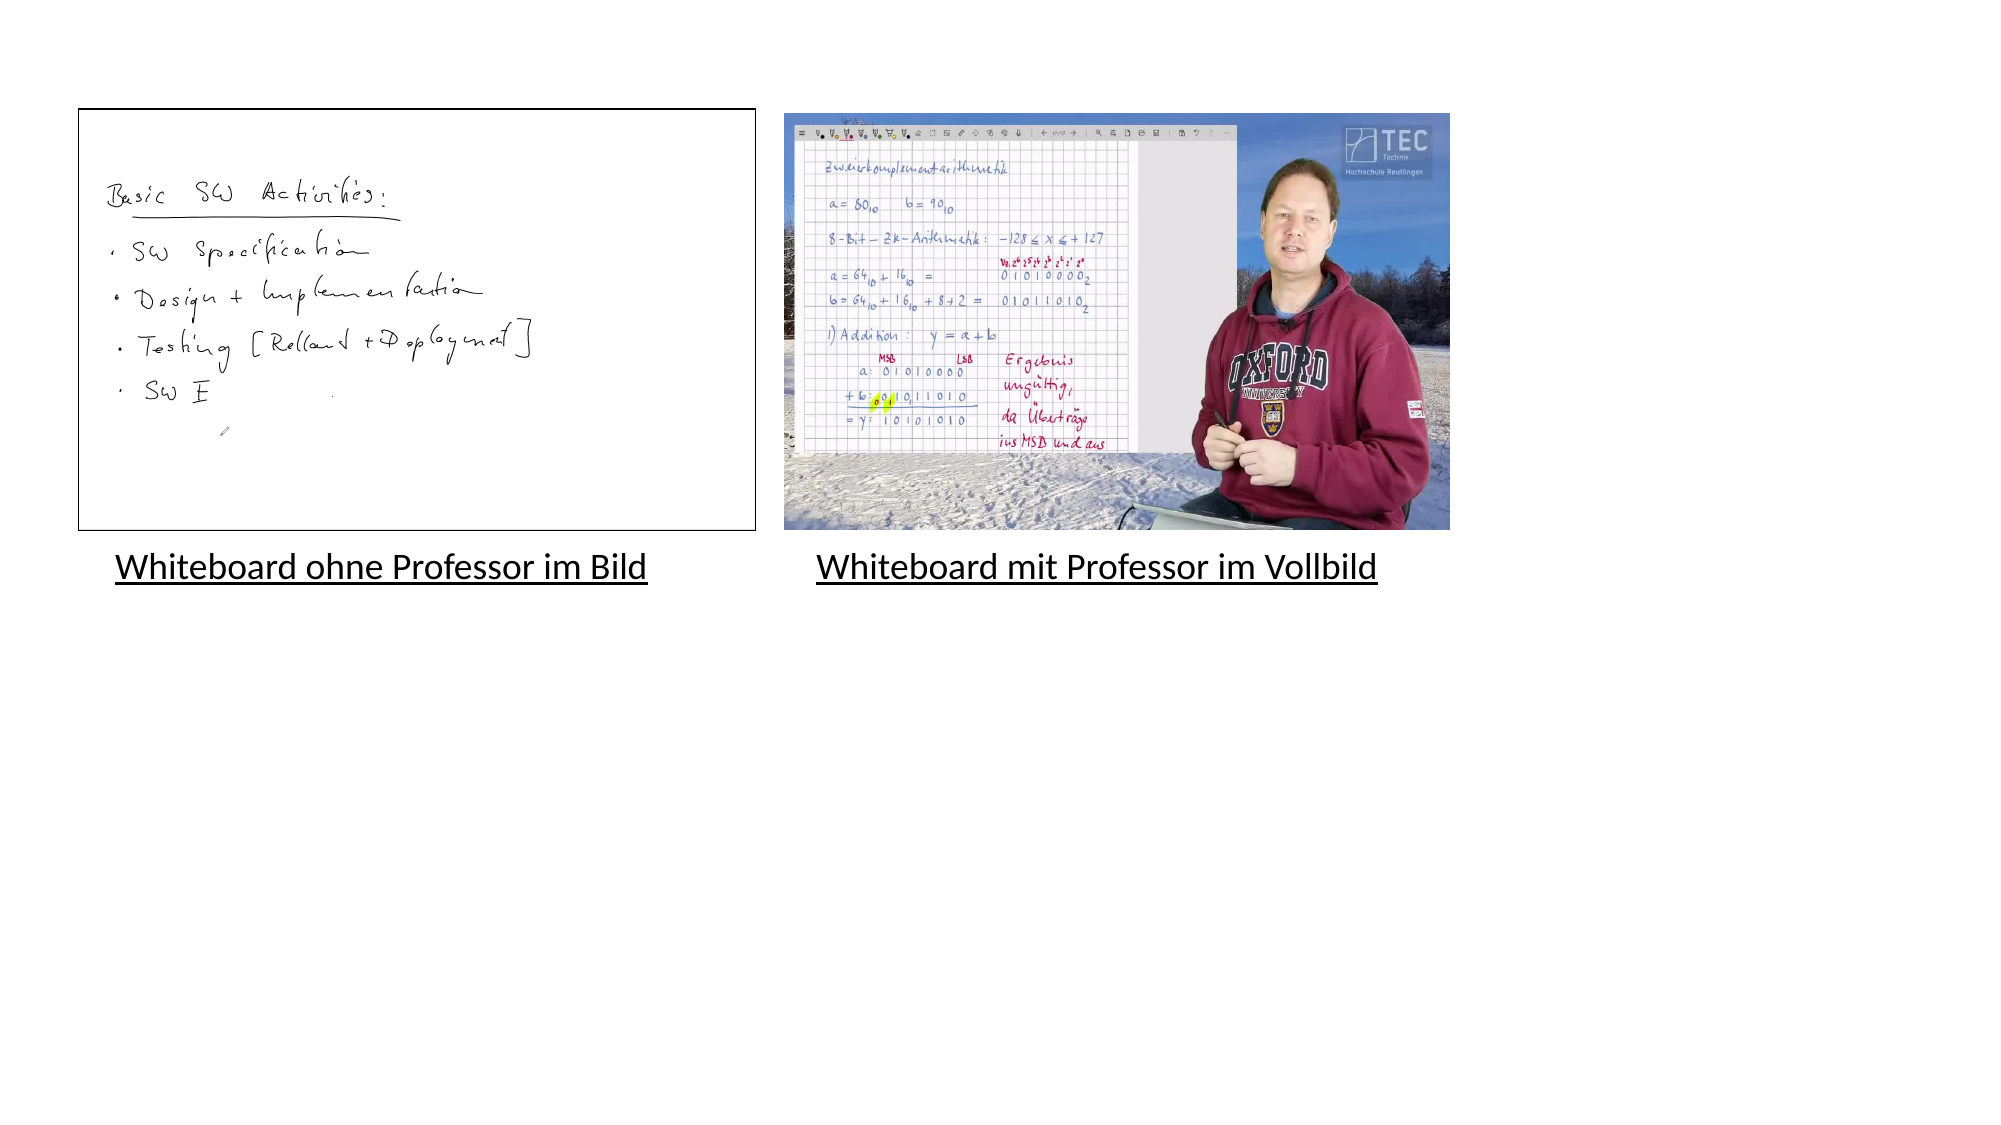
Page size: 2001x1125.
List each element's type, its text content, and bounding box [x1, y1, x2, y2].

text_box Whiteboard mit Professor im Vollbild [801, 534, 1433, 596]
picture [784, 113, 1450, 530]
text_box Whiteboard ohne Professor im Bild [100, 534, 699, 596]
picture [79, 109, 755, 530]
